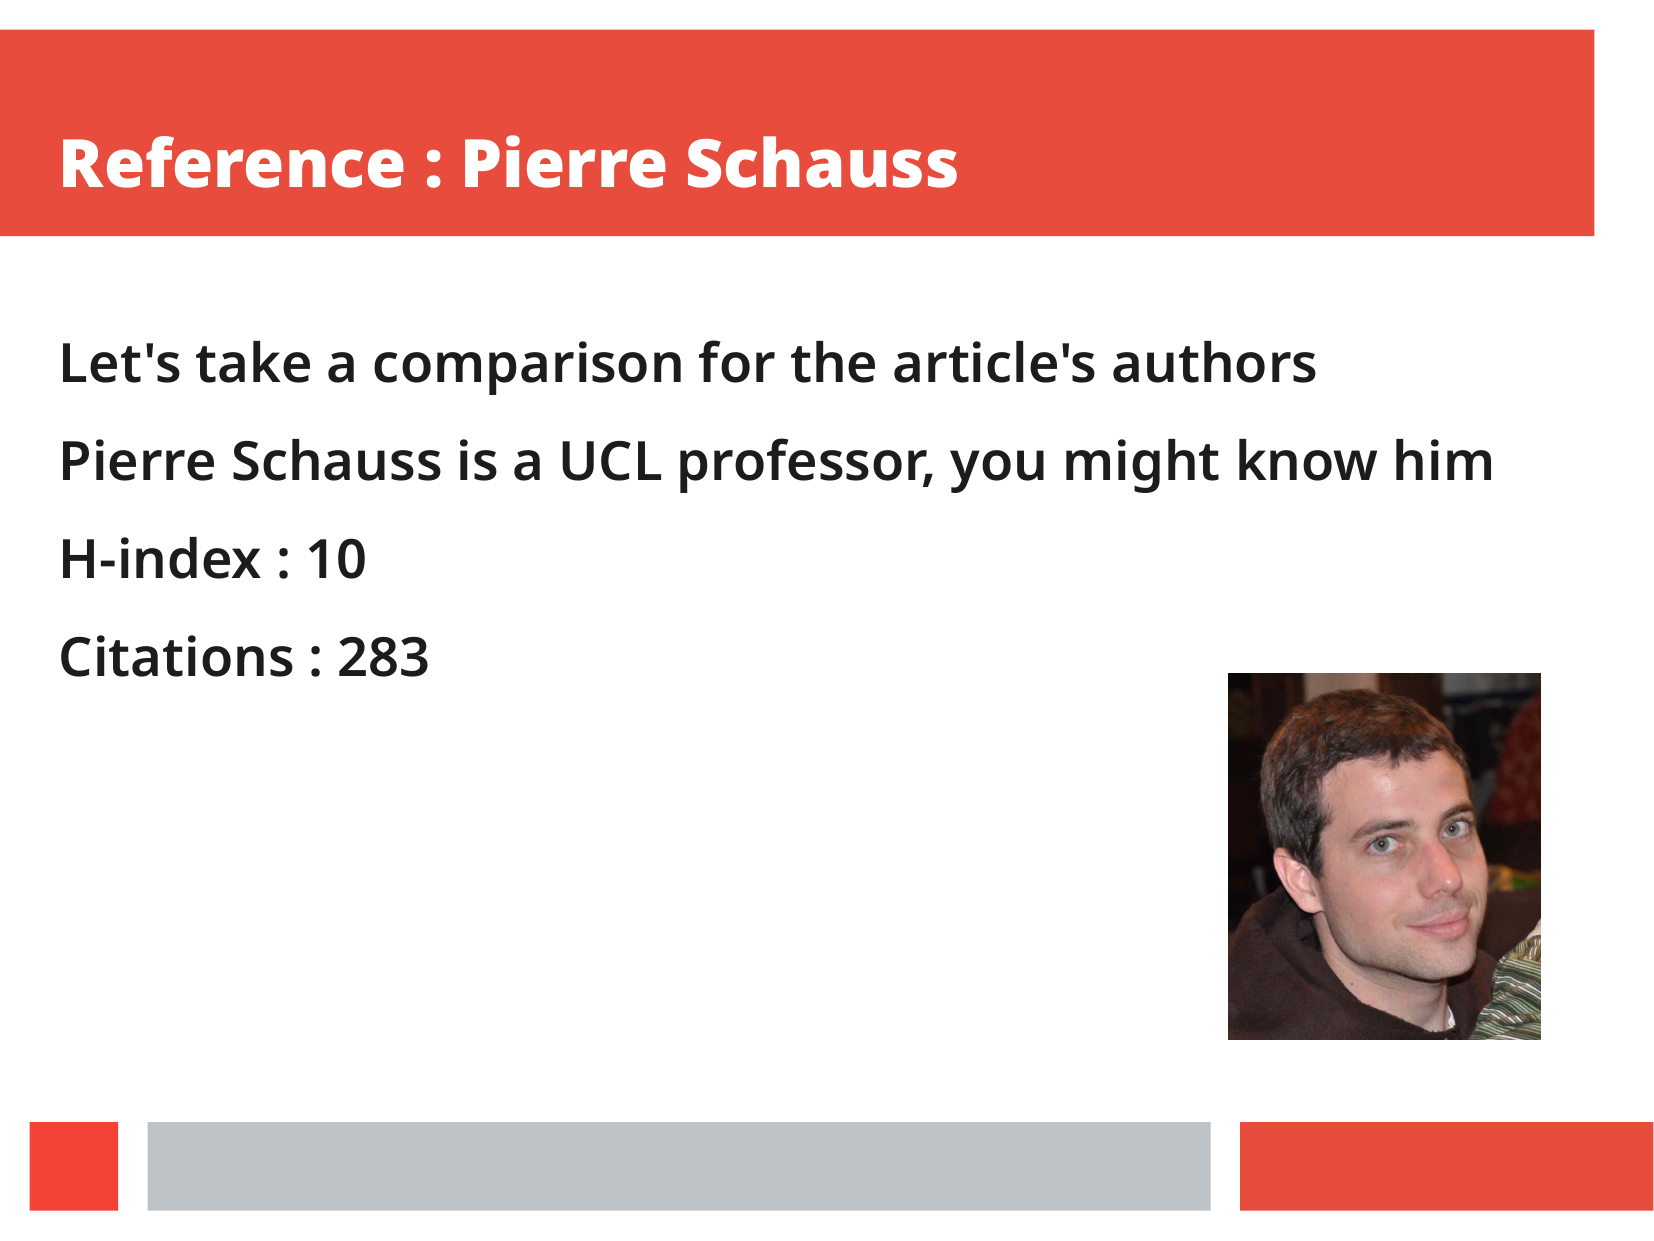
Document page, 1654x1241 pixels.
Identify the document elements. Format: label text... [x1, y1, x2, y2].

title Reference : Pierre Schauss [59, 59, 1595, 207]
list Let's take a comparison for the article's authors Pierre Schauss is a UCL professor, you might know him H-index : 10 Citations : 283 [59, 324, 1565, 1093]
picture [1228, 673, 1541, 1040]
